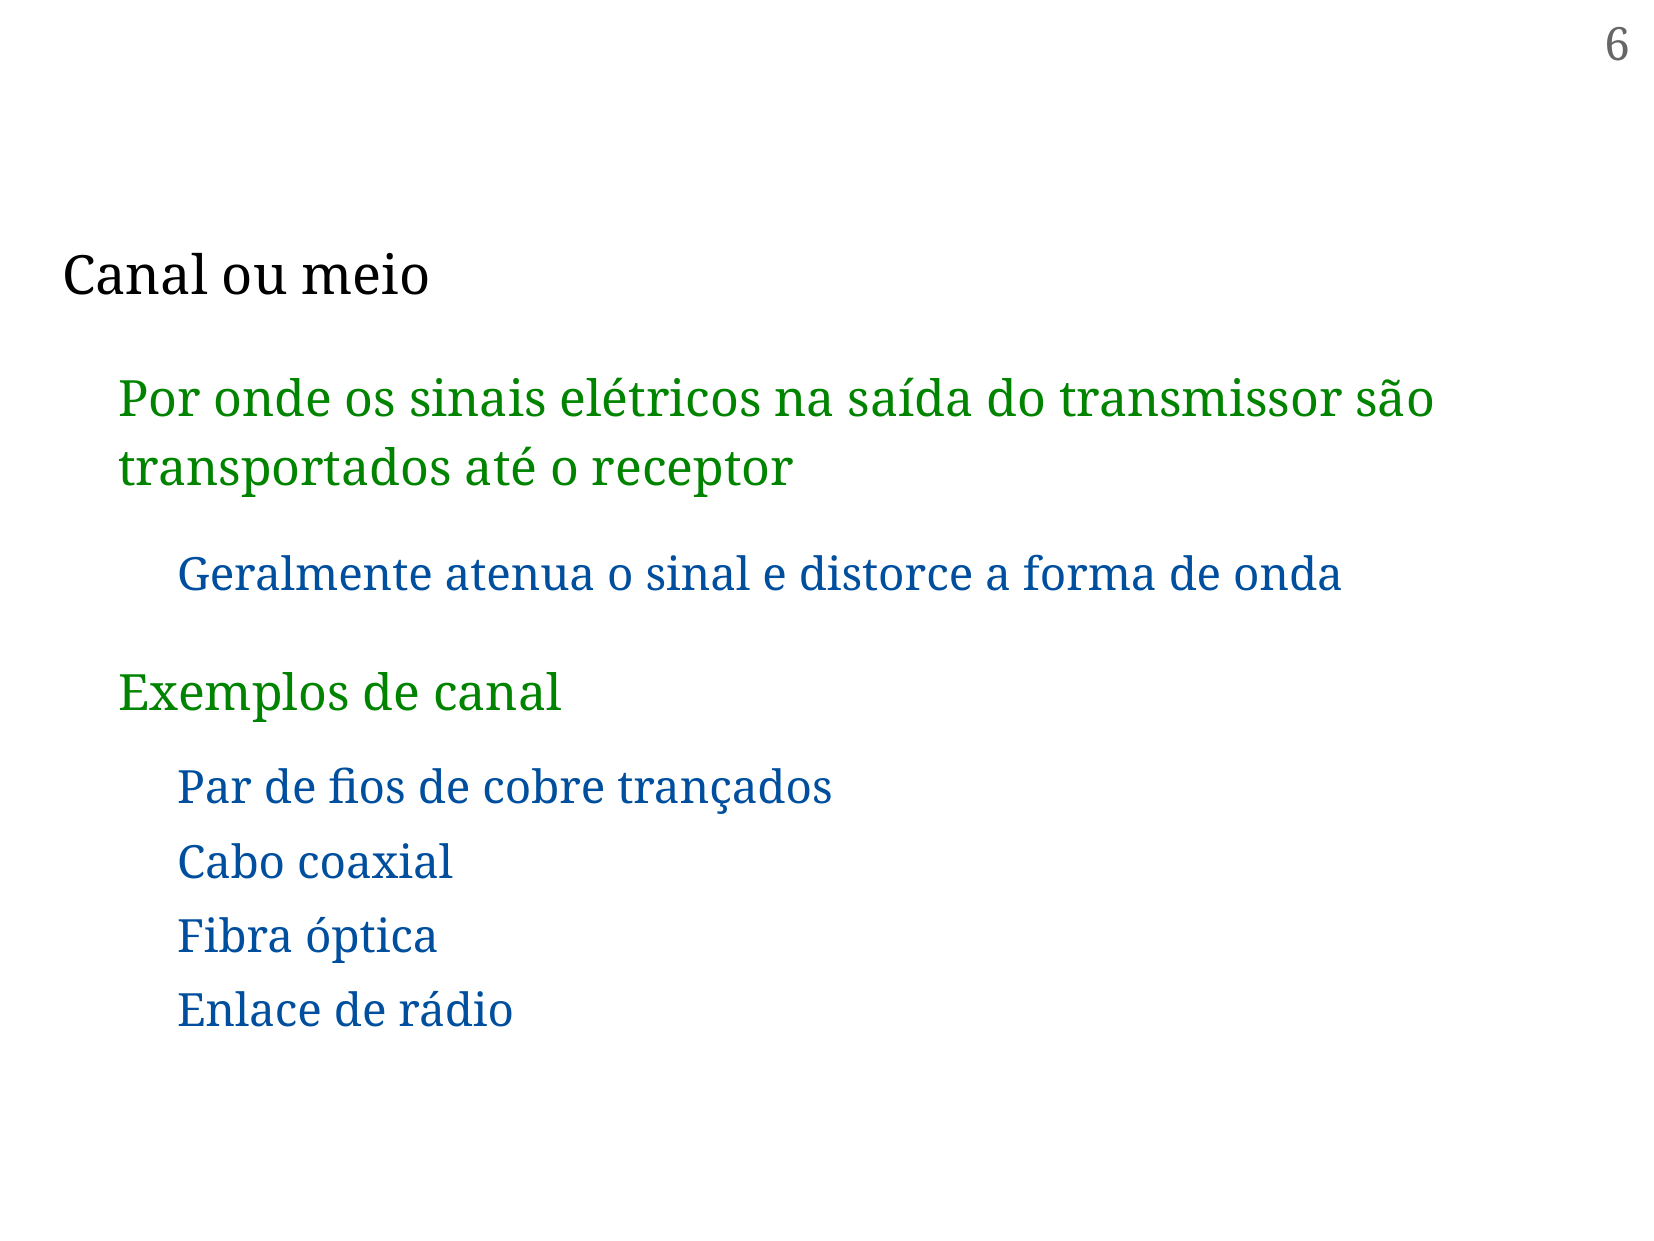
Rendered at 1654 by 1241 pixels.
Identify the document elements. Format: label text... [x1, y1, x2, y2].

list Canal ou meio Por onde os sinais elétricos na saída do transmissor são transportados até o receptor Geralmente atenua o sinal e distorce a forma de onda Exemplos de canal Par de fios de cobre trançados Cabo coaxial Fibra óptica Enlace de rádio [59, 236, 1595, 1211]
